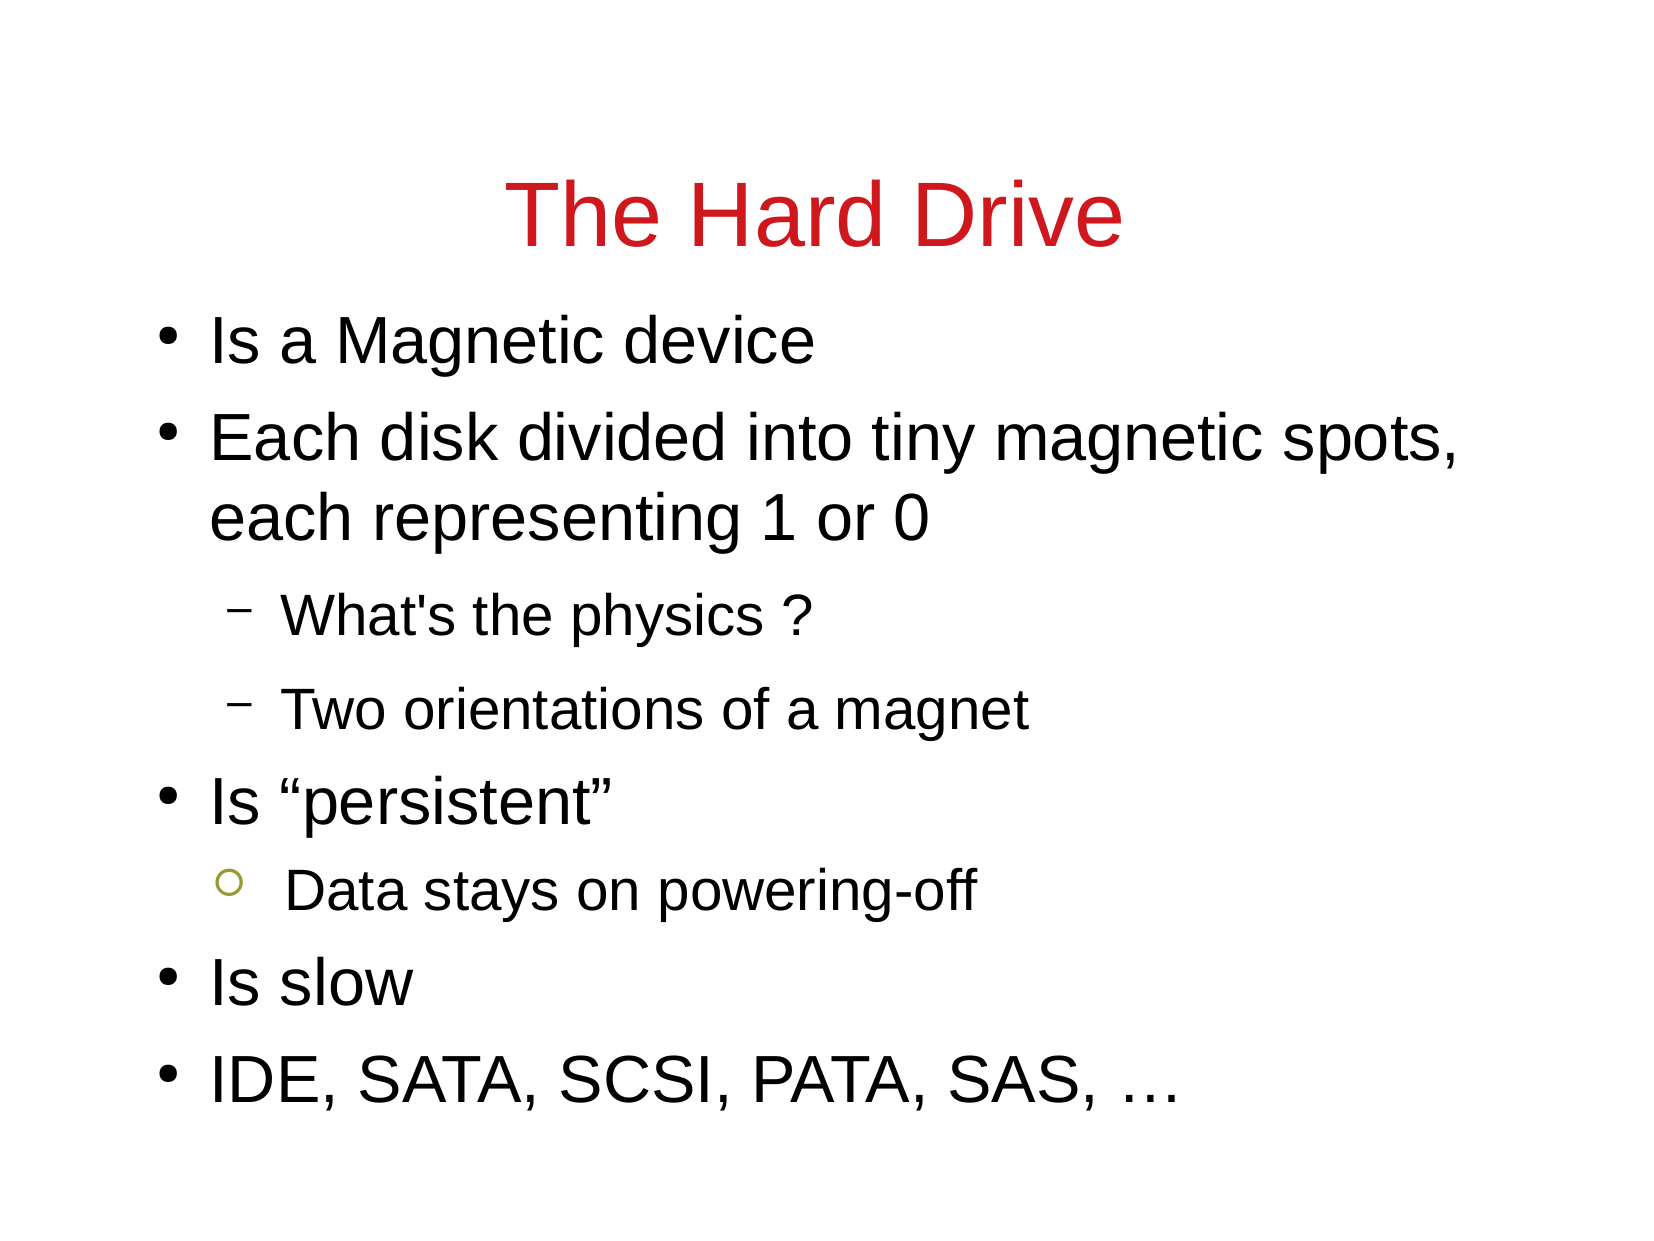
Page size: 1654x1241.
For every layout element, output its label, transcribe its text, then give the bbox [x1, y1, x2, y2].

title The Hard Drive [168, 17, 1463, 273]
list Is a Magnetic device Each disk divided into tiny magnetic spots, each representing 1 or 0 What's the physics ? Two orientations of a magnet Is “persistent” Data stays on powering-off Is slow IDE, SATA, SCSI, PATA, SAS, … [124, 289, 1613, 1199]
